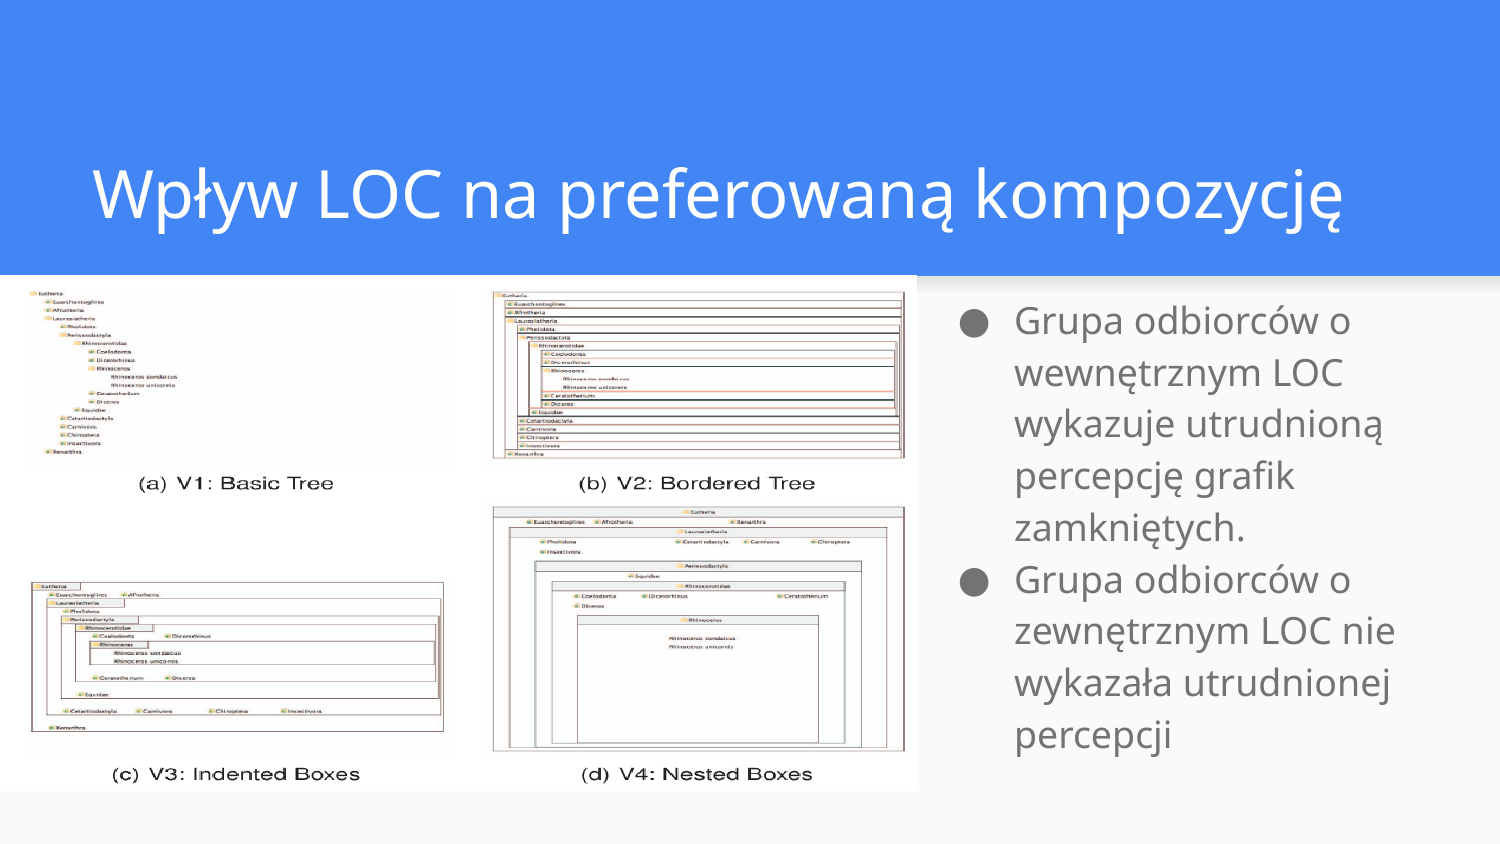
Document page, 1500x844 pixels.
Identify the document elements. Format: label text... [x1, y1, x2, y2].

list Grupa odbiorców o wewnętrznym LOC wykazuje utrudnioną percepcję grafik zamkniętych. Grupa odbiorców o zewnętrznym LOC nie wykazała utrudnionej percepcji [924, 275, 1500, 844]
title Wpływ LOC na preferowaną kompozycję [77, 121, 1427, 248]
picture [0, 275, 917, 791]
